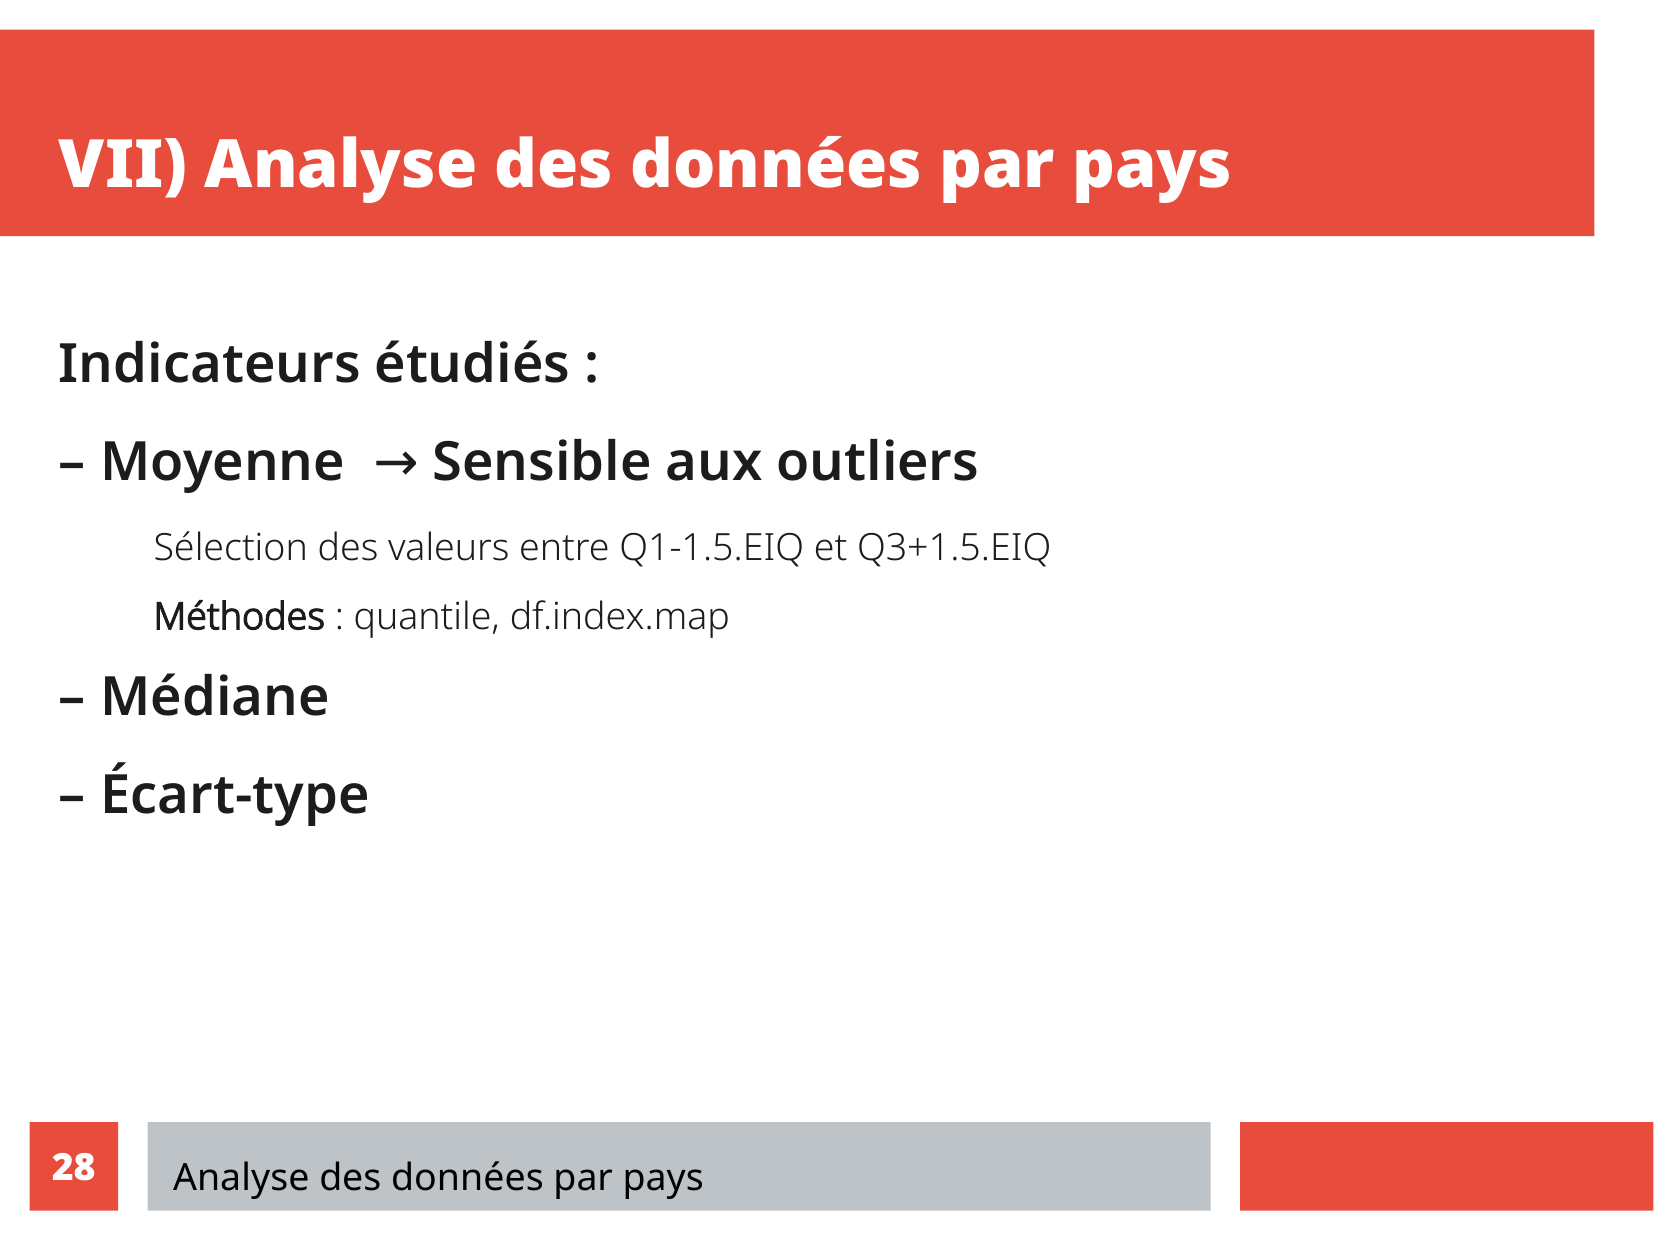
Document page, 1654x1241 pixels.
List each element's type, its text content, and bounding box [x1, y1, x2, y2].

title VII) Analyse des données par pays [59, 59, 1595, 207]
text_box Analyse des données par pays [158, 1142, 761, 1202]
list Indicateurs étudiés : – Moyenne → Sensible aux outliers Sélection des valeurs entre Q1-1.5.EIQ et Q3+1.5.EIQ Méthodes : quantile, df.index.map – Médiane – Écart-type [59, 324, 1565, 1093]
